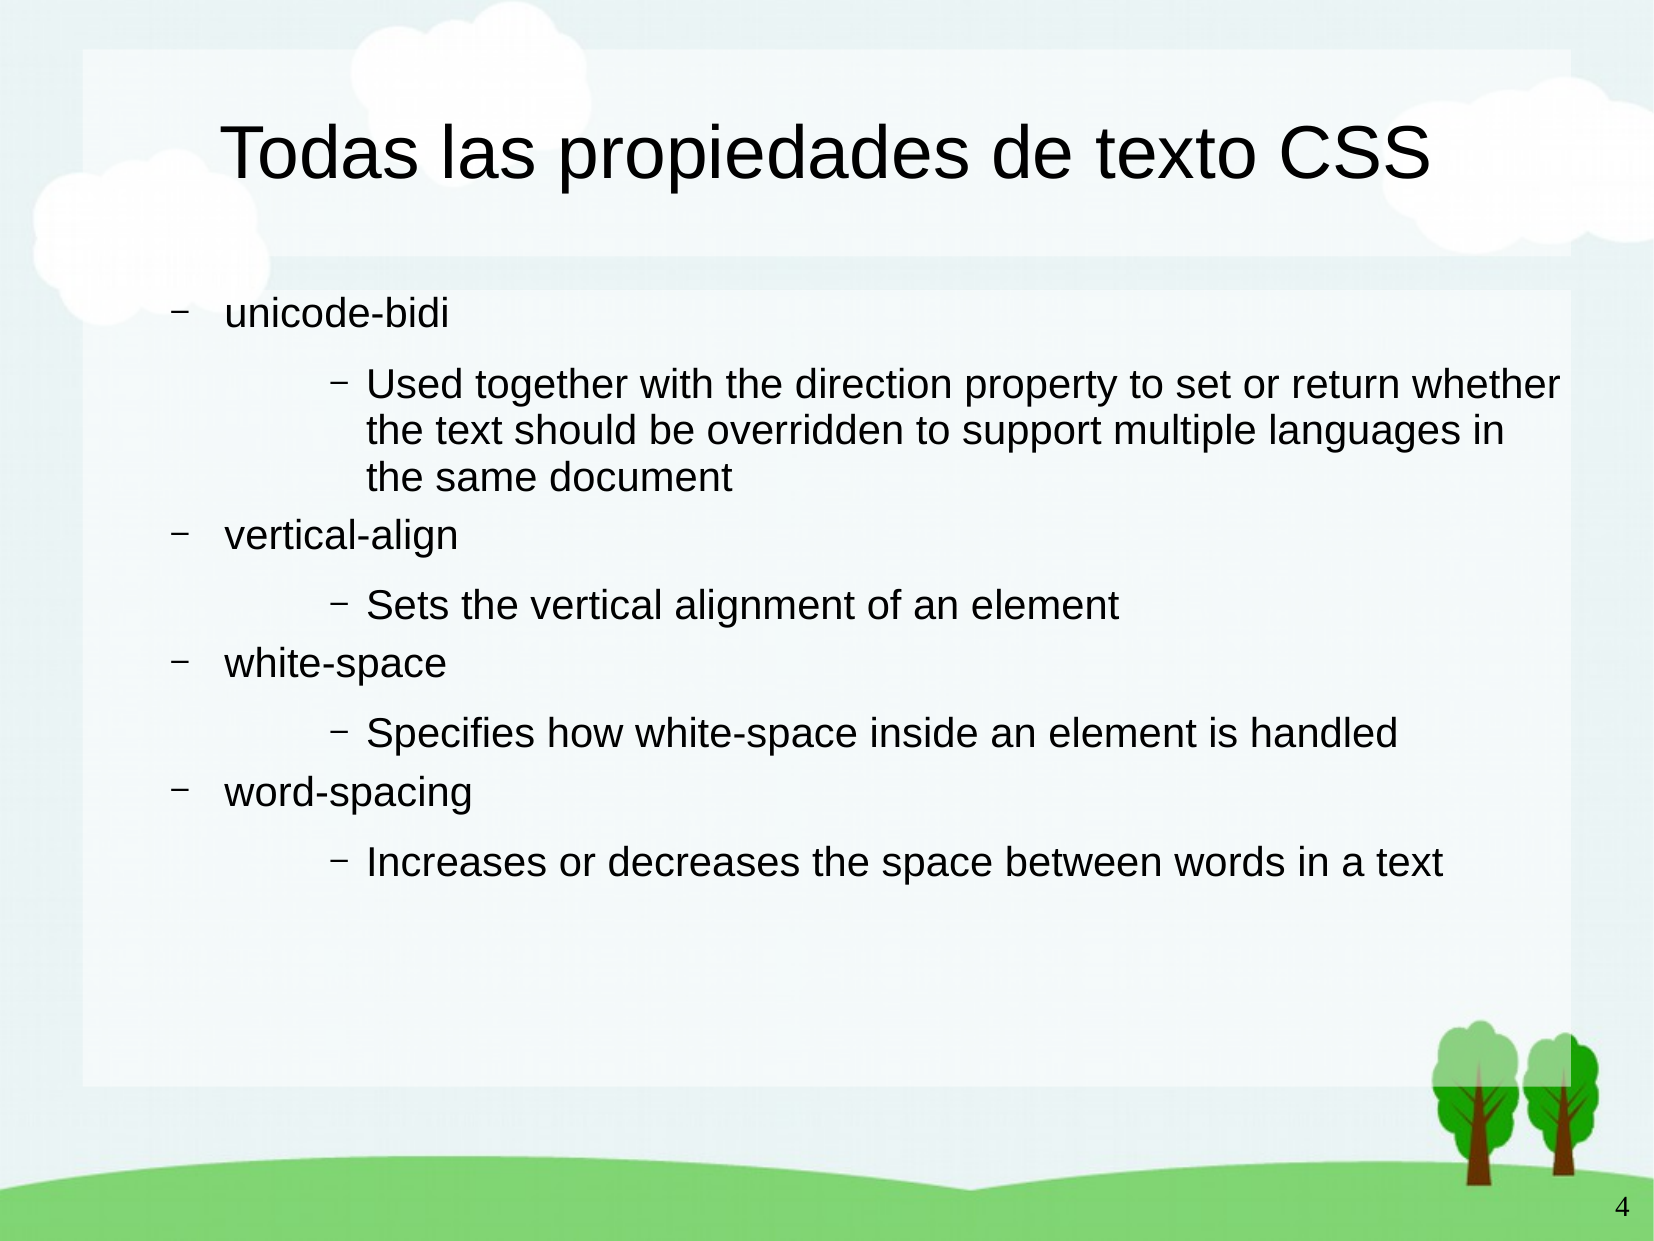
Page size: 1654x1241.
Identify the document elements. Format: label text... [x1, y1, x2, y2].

title Todas las propiedades de texto CSS [82, 49, 1571, 257]
list unicode-bidi Used together with the direction property to set or return whether the text should be overridden to support multiple languages in the same document vertical-align Sets the vertical alignment of an element white-space Specifies how white-space inside an element is handled word-spacing Increases or decreases the space between words in a text [82, 290, 1571, 1087]
picture [0, 0, 1654, 1241]
